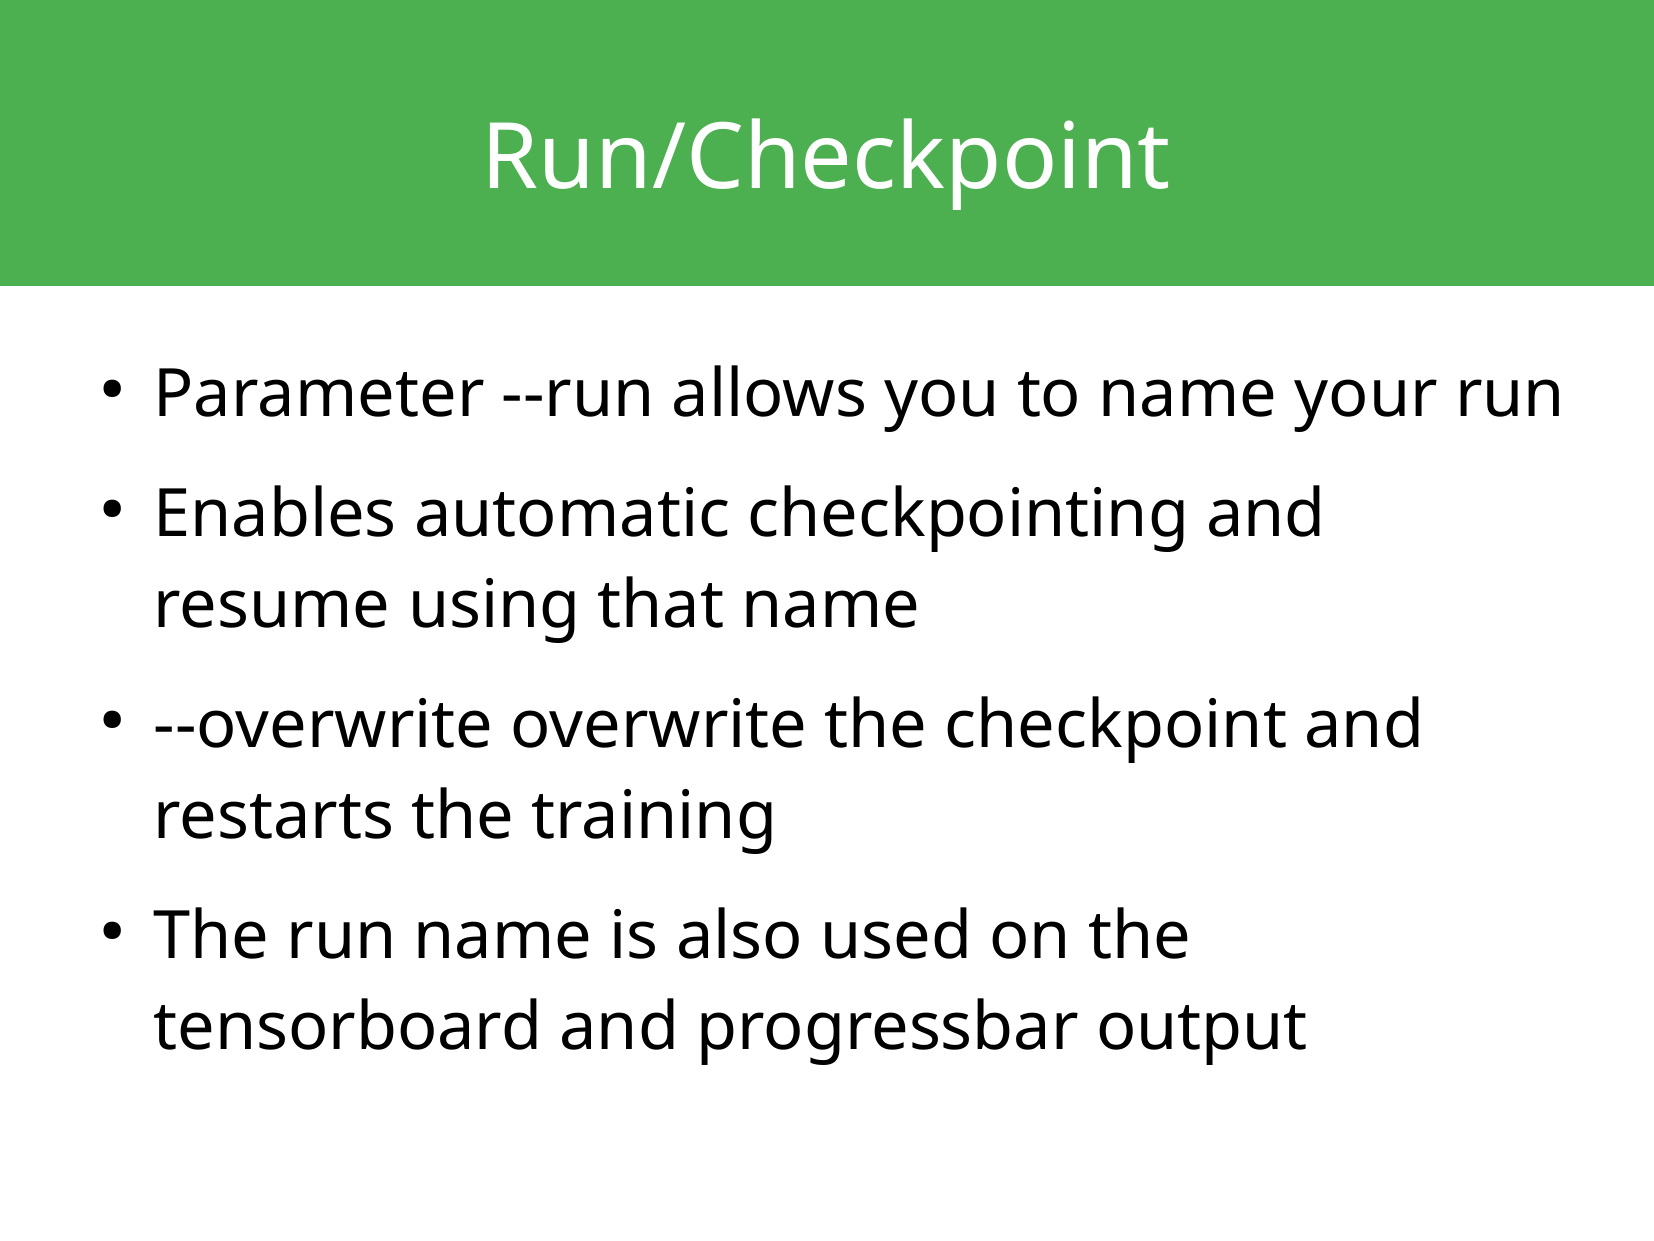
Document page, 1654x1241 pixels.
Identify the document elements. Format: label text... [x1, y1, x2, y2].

title Run/Checkpoint [82, 49, 1571, 257]
list Parameter --run allows you to name your run Enables automatic checkpointing and resume using that name --overwrite overwrite the checkpoint and restarts the training The run name is also used on the tensorboard and progressbar output [82, 345, 1571, 1201]
